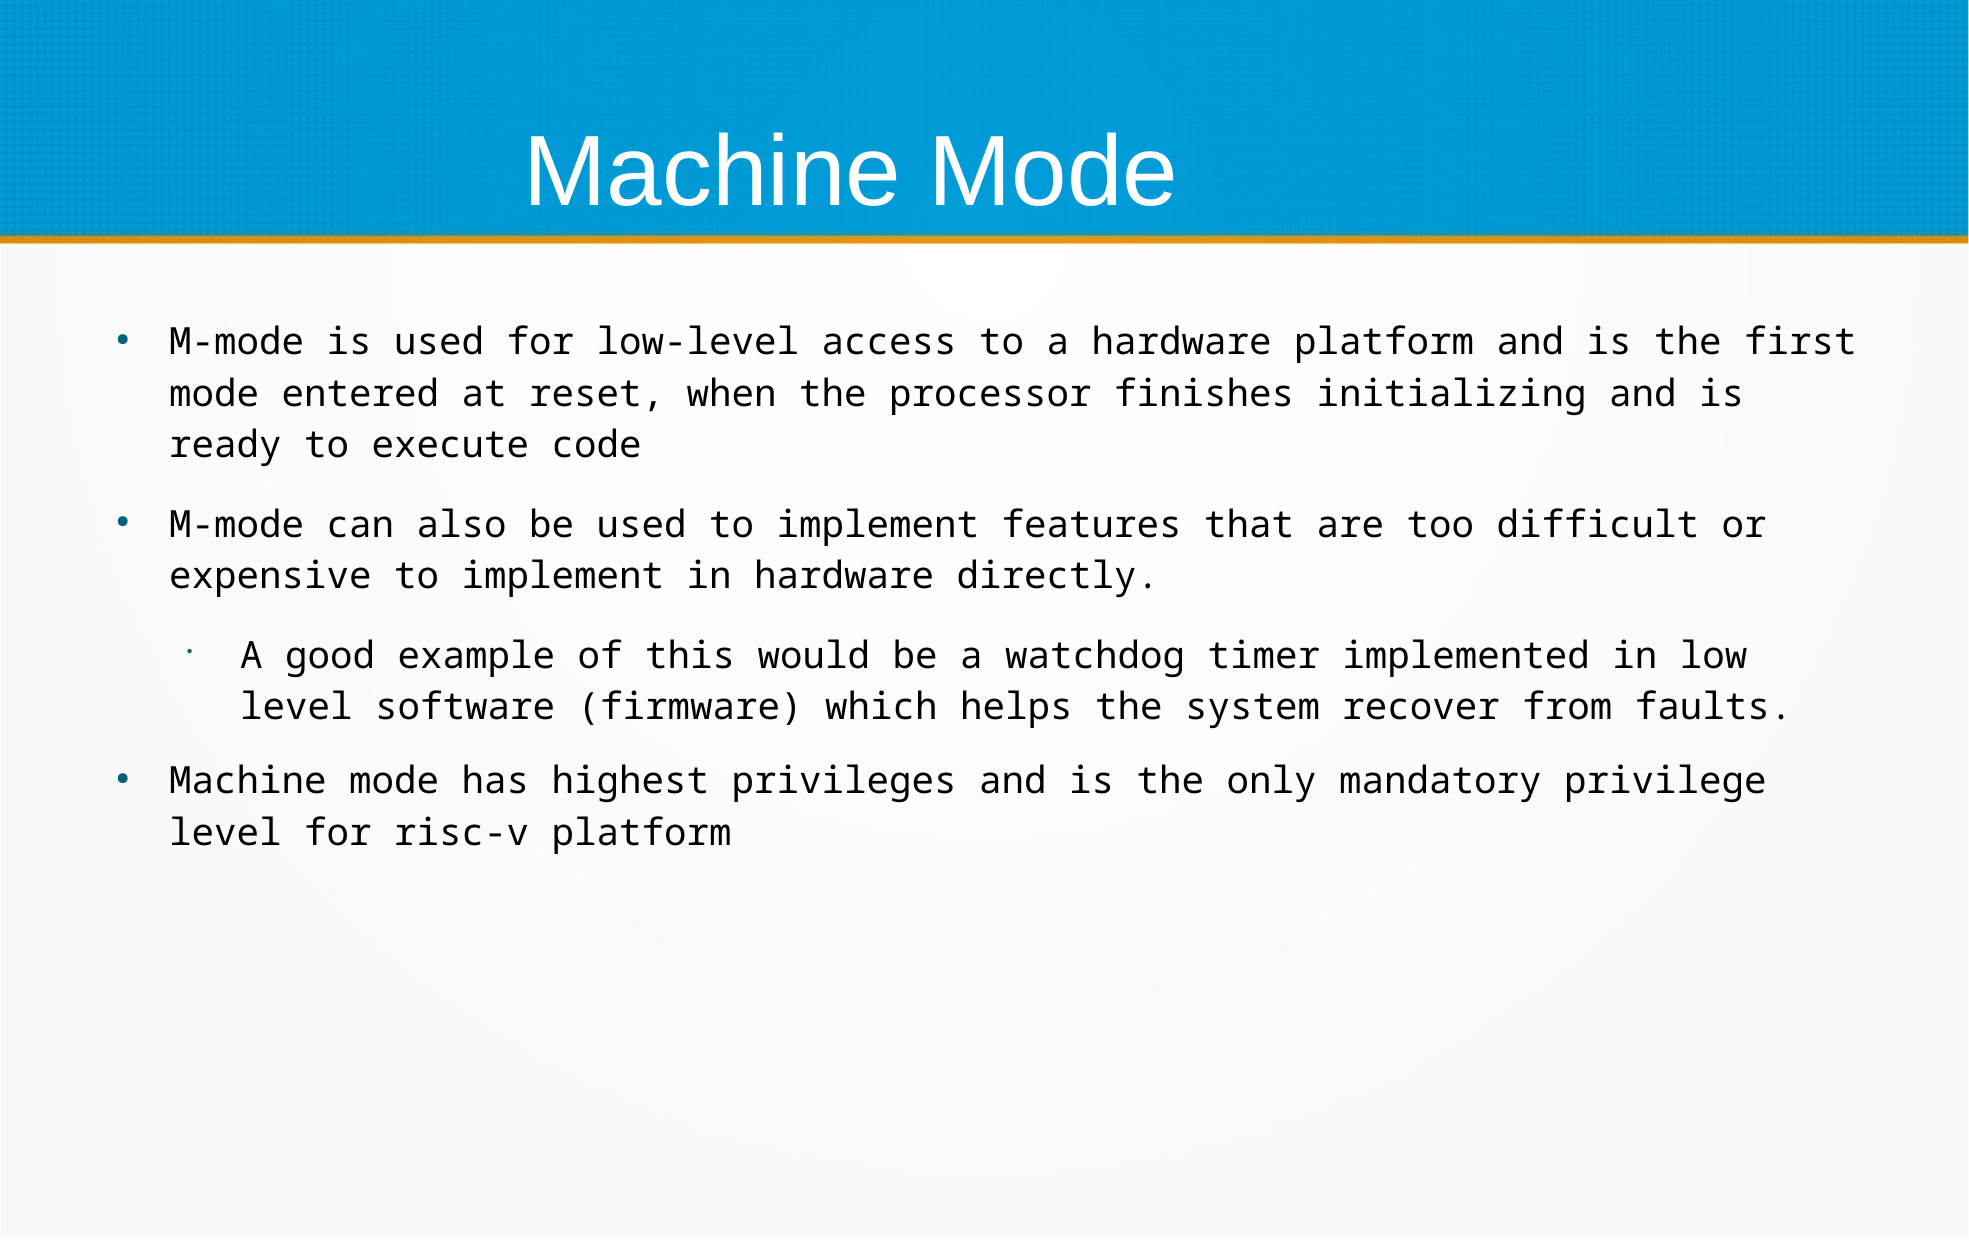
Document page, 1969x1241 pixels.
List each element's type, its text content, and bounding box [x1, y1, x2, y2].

picture [0, 233, 1969, 1241]
title Machine Mode [98, 19, 1870, 227]
list M-mode is used for low-level access to a hardware platform and is the first mode entered at reset, when the processor finishes initializing and is ready to execute code M-mode can also be used to implement features that are too difficult or expensive to implement in hardware directly. A good example of this would be a watchdog timer implemented in low level software (firmware) which helps the system recover from faults. Machine mode has highest privileges and is the only mandatory privilege level for risc-v platform [98, 315, 1861, 1081]
